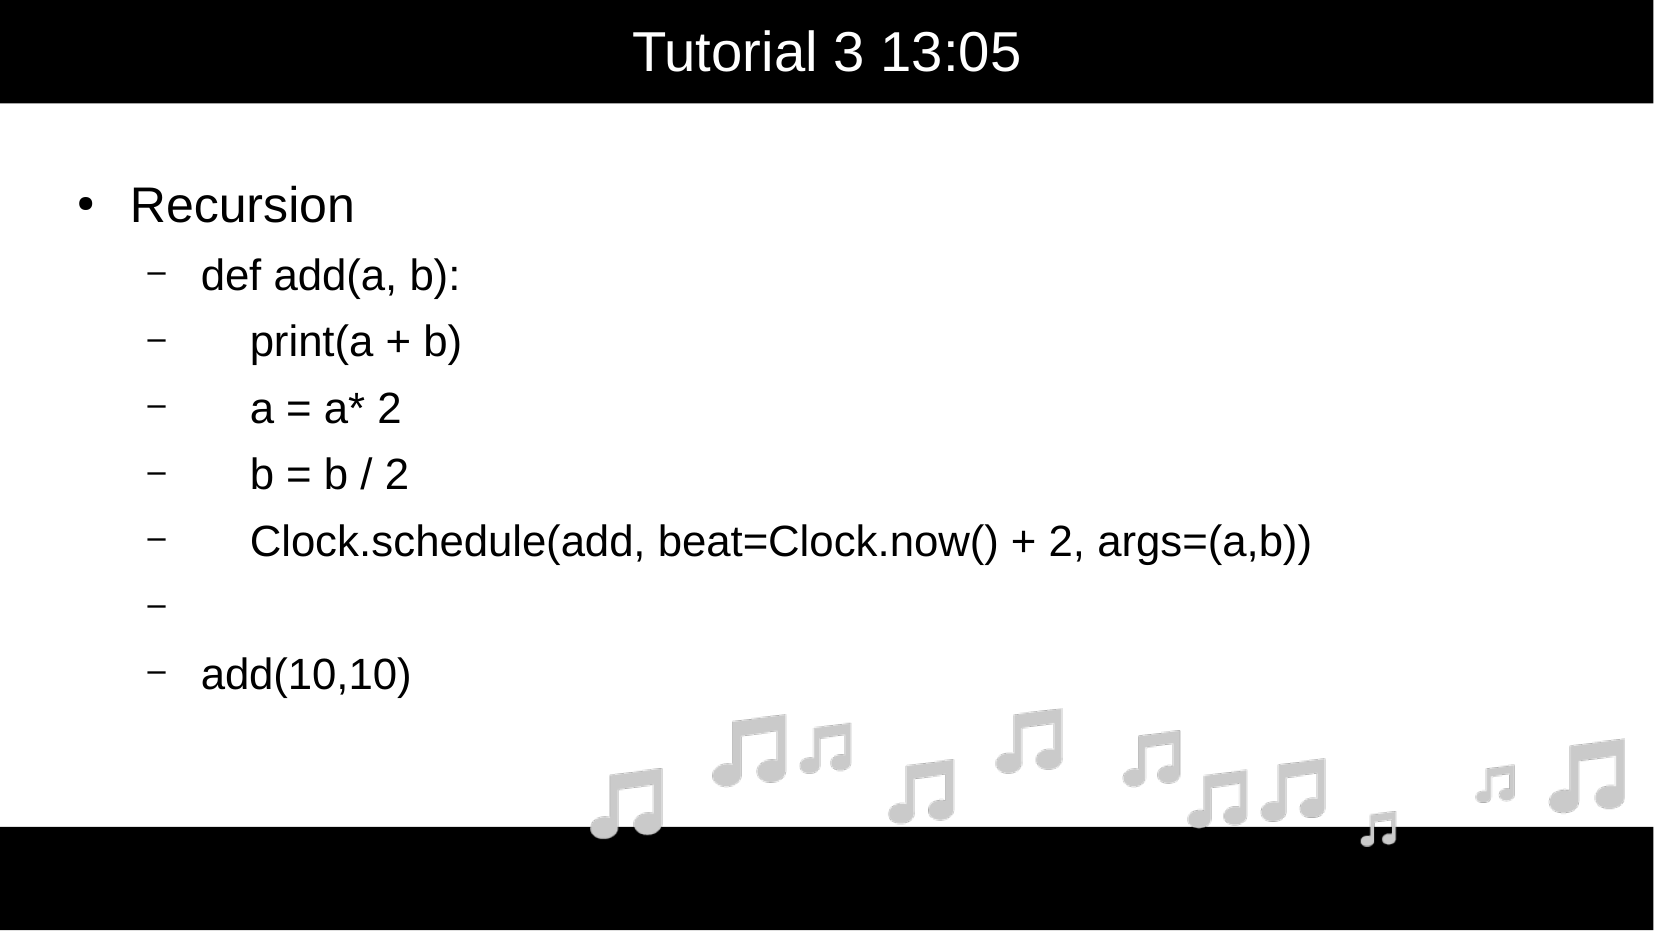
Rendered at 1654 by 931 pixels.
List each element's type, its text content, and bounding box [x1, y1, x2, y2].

list Recursion def add(a, b): print(a + b) a = a* 2 b = b / 2 Clock.schedule(add, beat=Clock.now() + 2, args=(a,b)) add(10,10) [59, 177, 1595, 768]
title Tutorial 3 13:05 [59, 6, 1595, 98]
